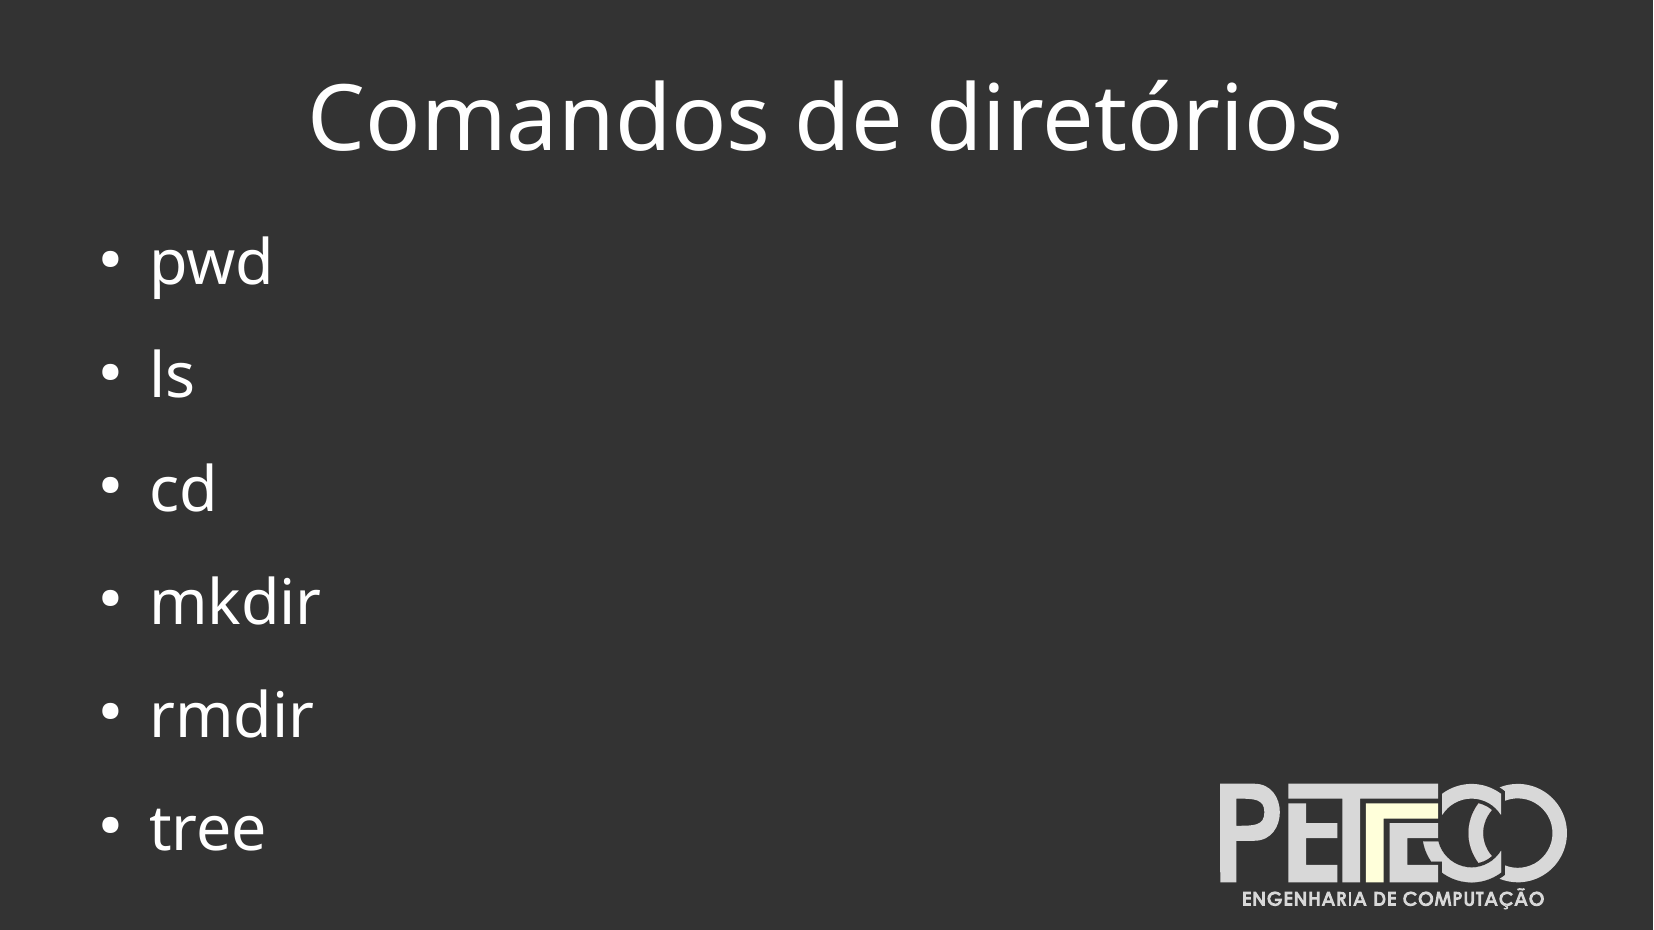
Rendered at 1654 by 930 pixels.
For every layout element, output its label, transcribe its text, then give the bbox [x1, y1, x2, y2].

list pwd ls cd mkdir rmdir tree [82, 217, 1571, 871]
title Comandos de diretórios [82, 37, 1571, 193]
